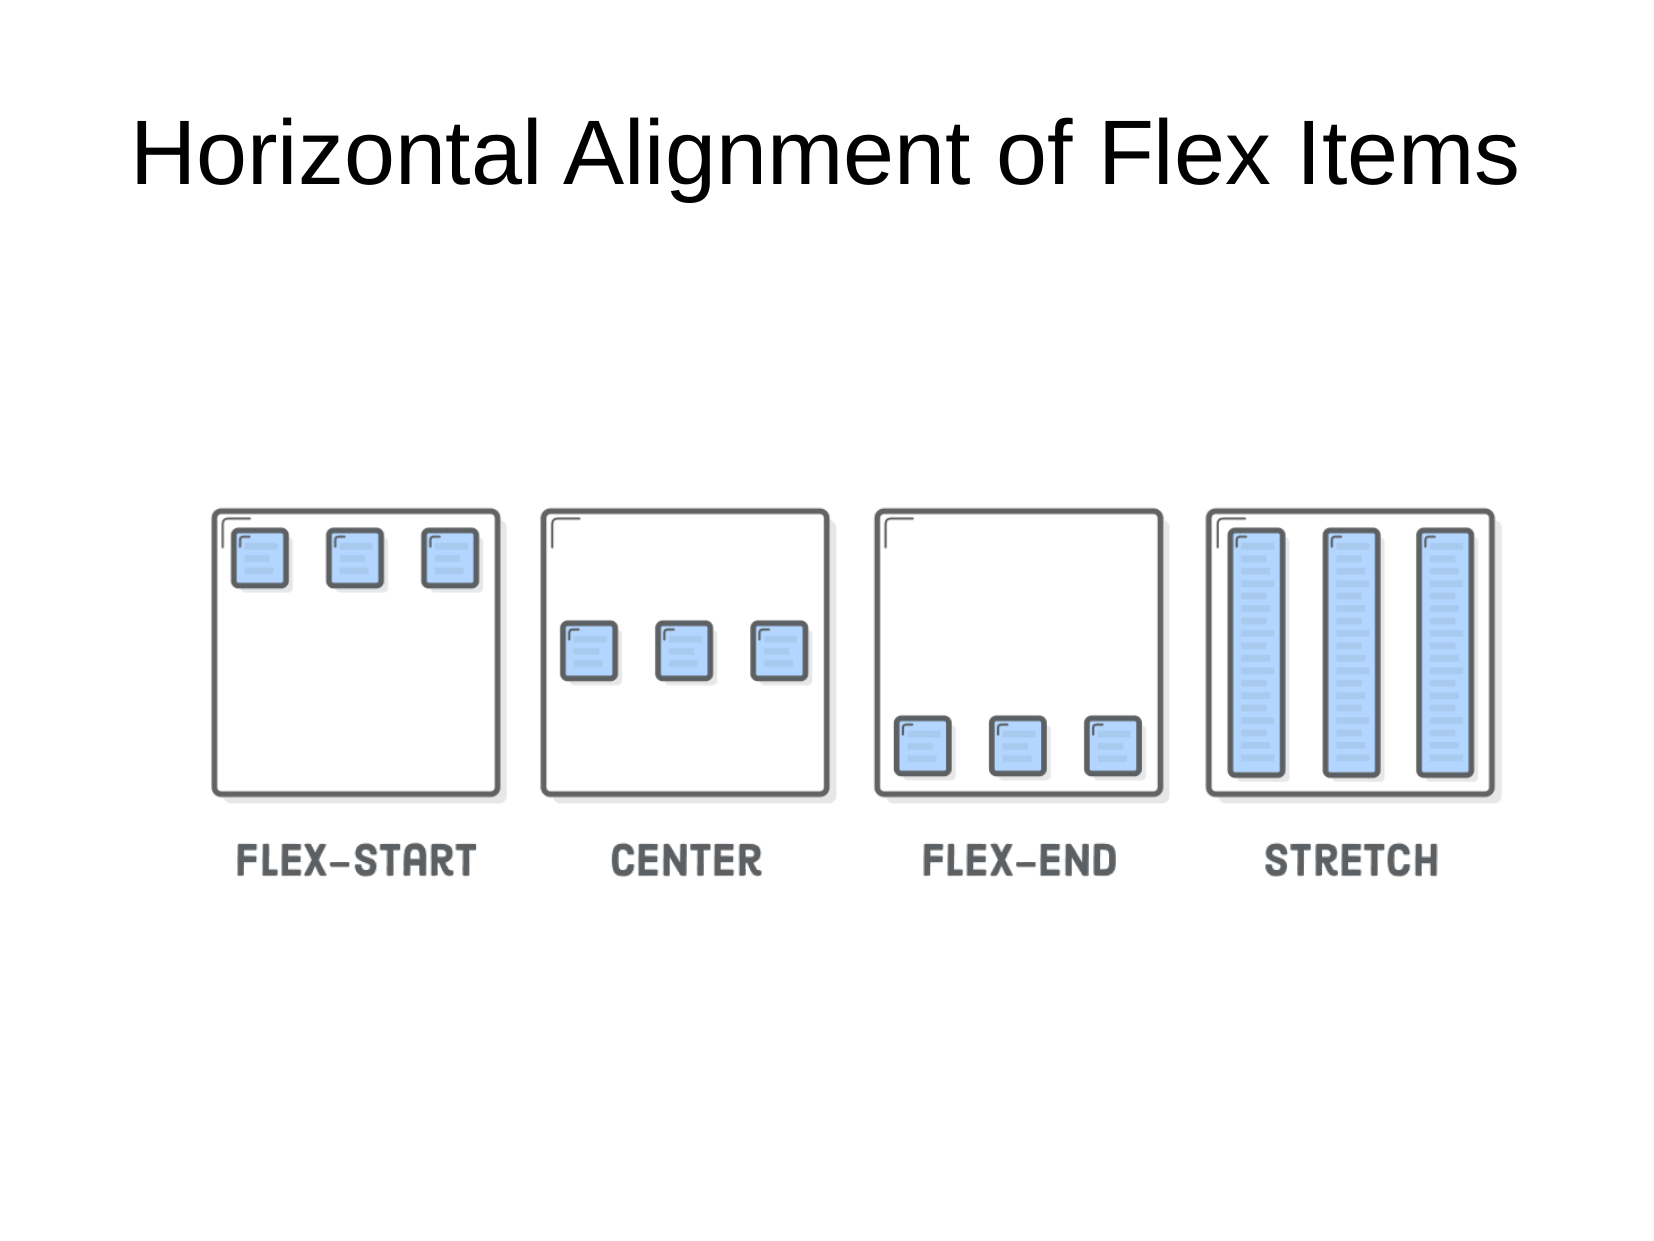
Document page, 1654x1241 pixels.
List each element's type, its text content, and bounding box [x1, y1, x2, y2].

title Horizontal Alignment of Flex Items [82, 49, 1571, 257]
picture [176, 466, 1535, 921]
